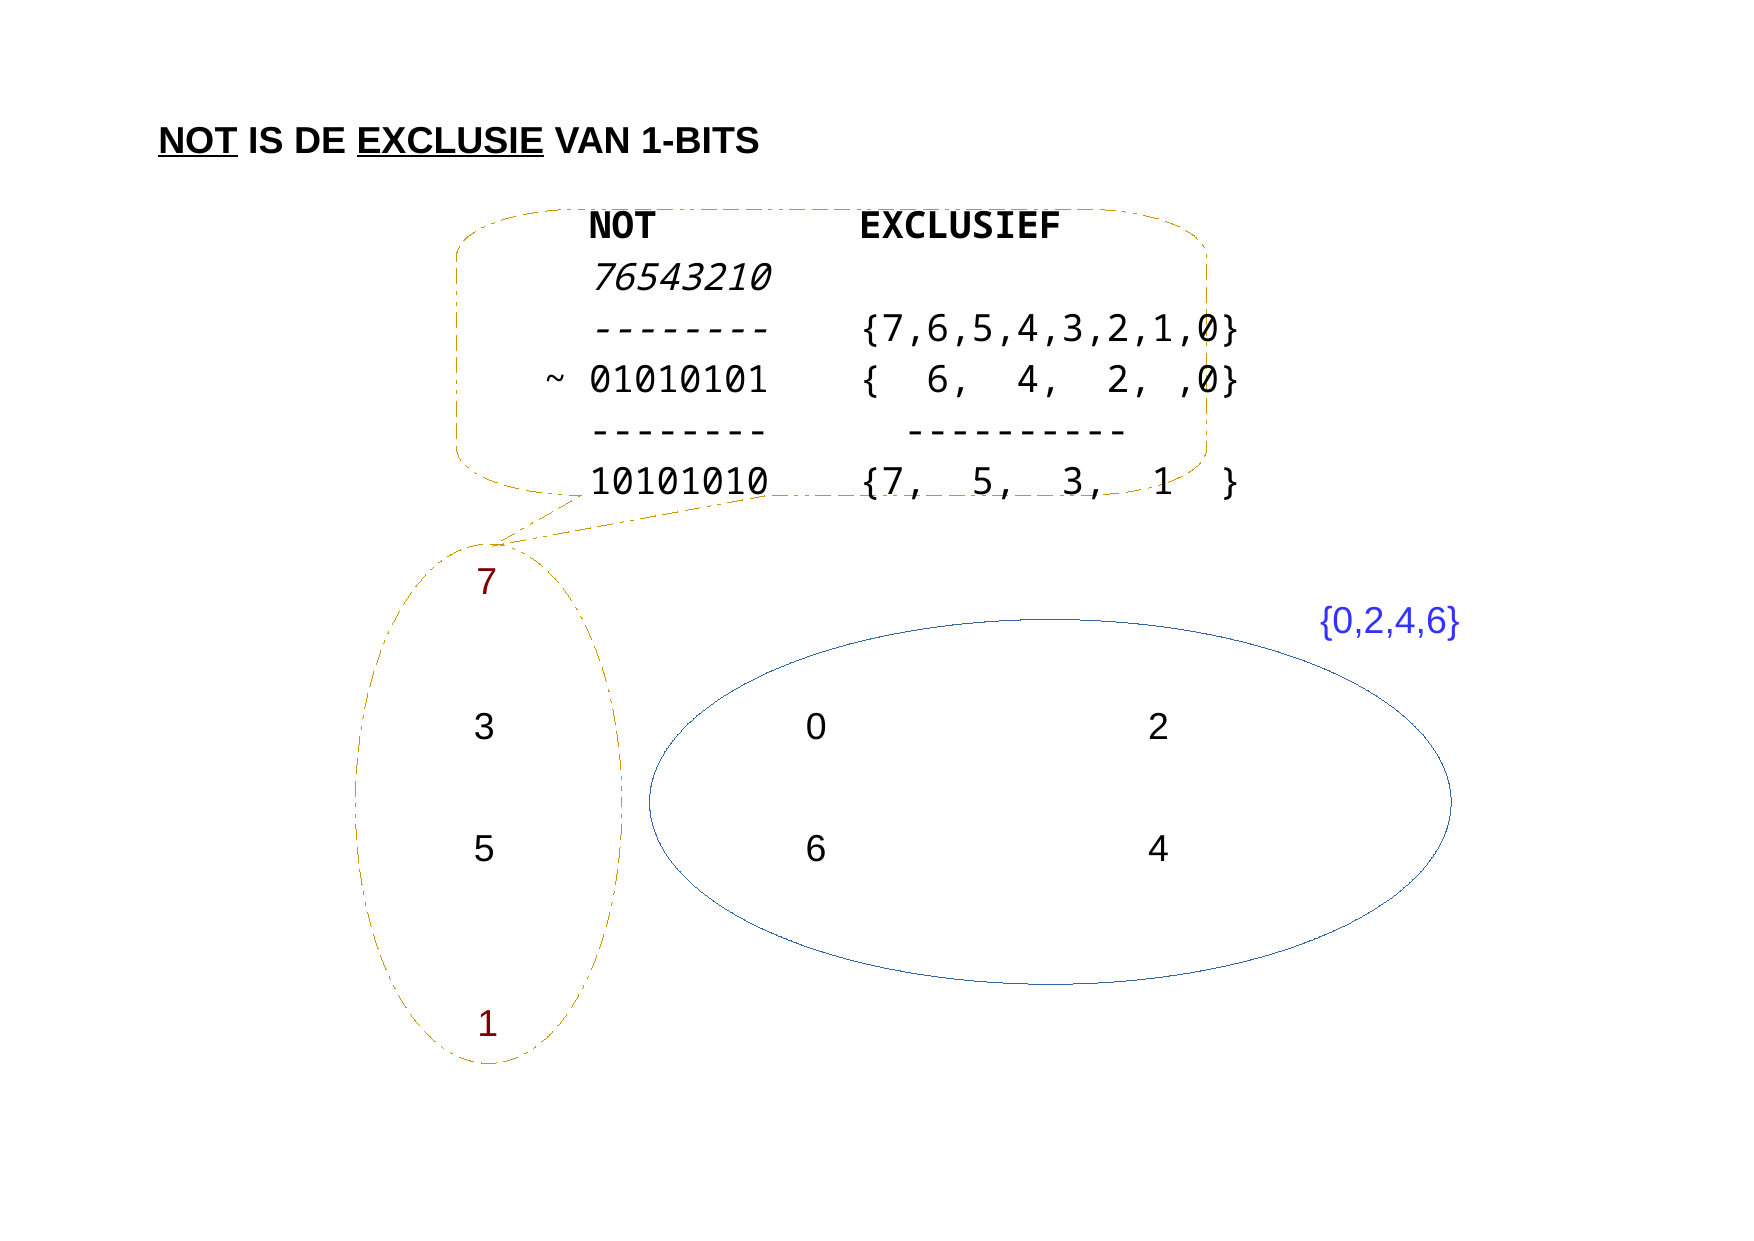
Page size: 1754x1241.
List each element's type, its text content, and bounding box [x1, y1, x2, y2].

text_box 7 [461, 553, 553, 637]
text_box 4 [1133, 820, 1225, 905]
text_box NOT EXCLUSIEF 76543210 -------- {7,6,5,4,3,2,1,0} ~ 01010101 { 6, 4, 2, ,0} -------- ---------- 10101010 {7, 5, 3, 1 } [456, 211, 1207, 547]
text_box NOT IS DE EXCLUSIE VAN 1-BITS [143, 111, 1164, 211]
text_box 2 [1133, 698, 1225, 783]
text_box 0 [791, 698, 883, 783]
text_box 3 [459, 698, 551, 783]
text_box {0,2,4,6} [1305, 591, 1612, 676]
text_box 5 [459, 820, 551, 905]
text_box 1 [462, 995, 554, 1080]
text_box 6 [790, 820, 883, 905]
